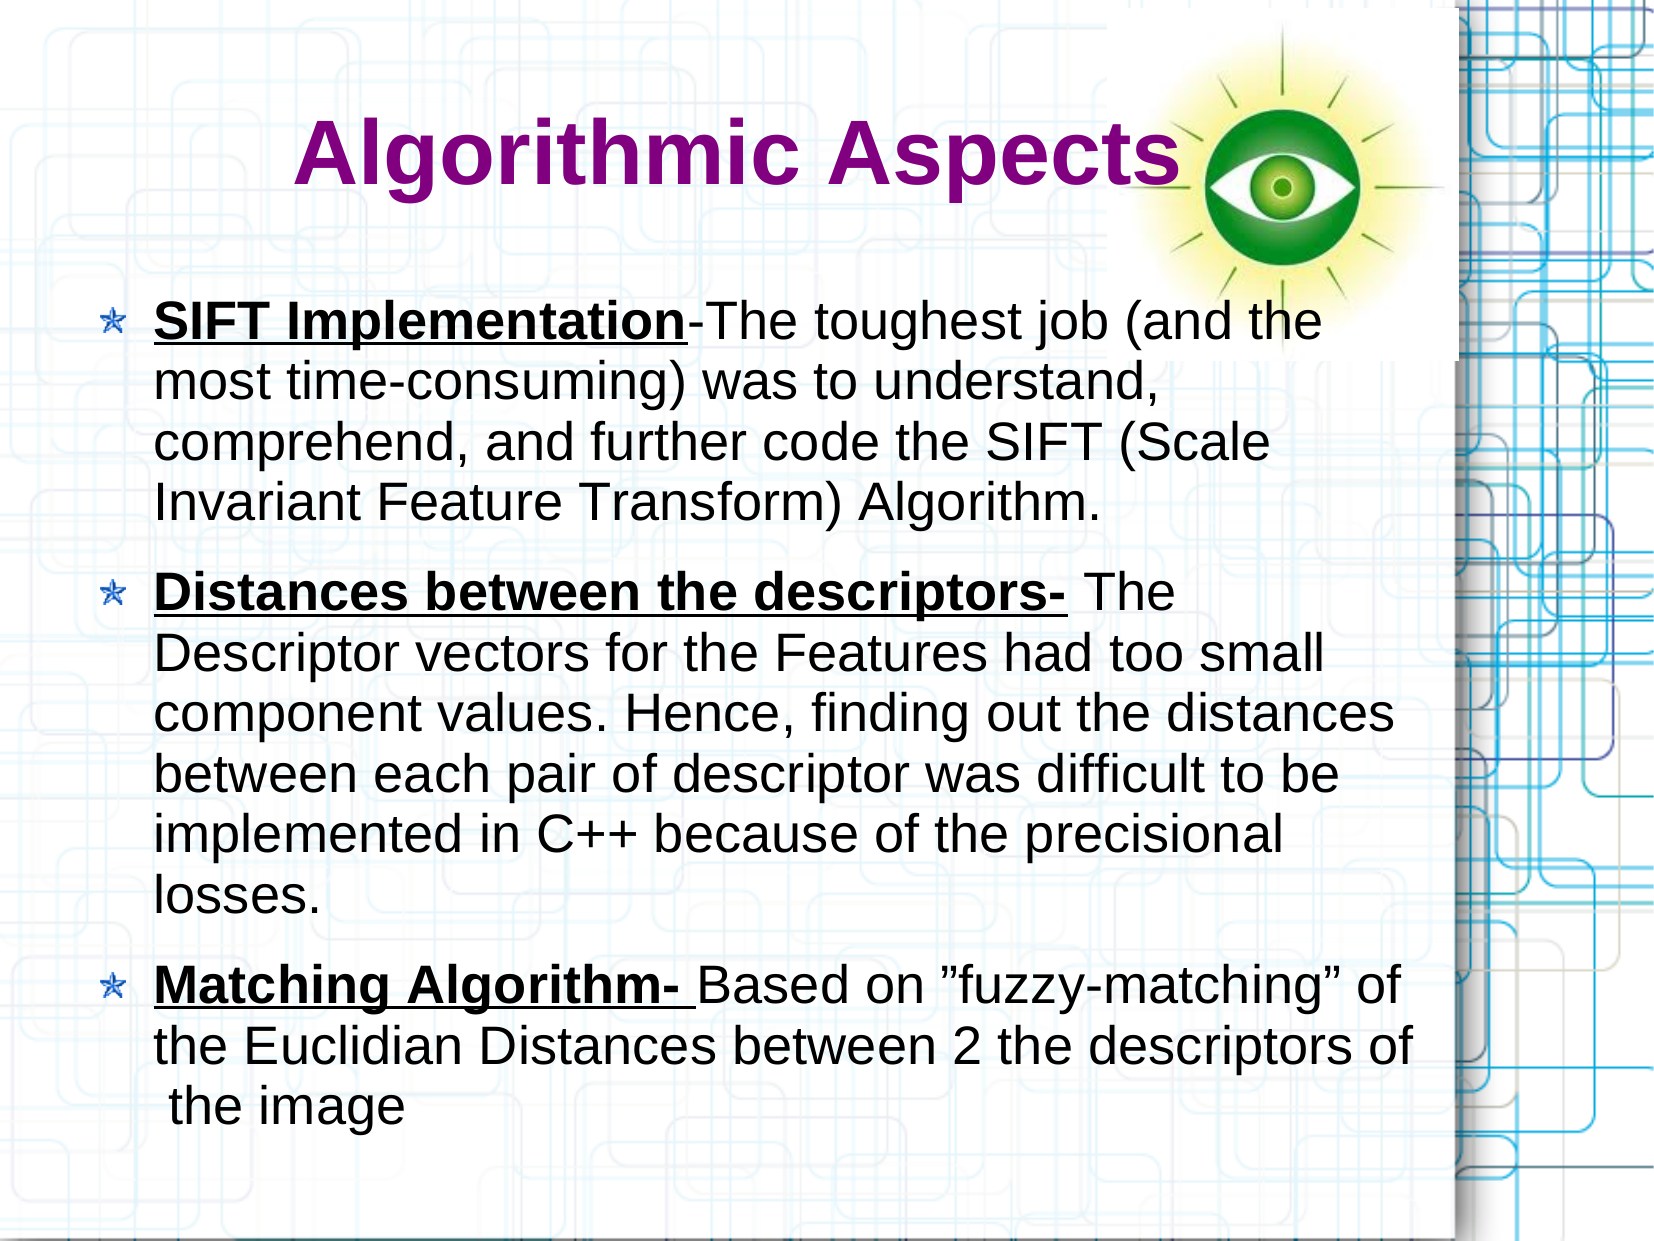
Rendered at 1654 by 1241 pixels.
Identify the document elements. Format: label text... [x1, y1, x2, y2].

picture [0, 0, 1654, 1241]
list SIFT Implementation-The toughest job (and the most time-consuming) was to understand, comprehend, and further code the SIFT (Scale Invariant Feature Transform) Algorithm. Distances between the descriptors- The Descriptor vectors for the Features had too small component values. Hence, finding out the distances between each pair of descriptor was difficult to be implemented in C++ because of the precisional losses. Matching Algorithm- Based on ”fuzzy-matching” of the Euclidian Distances between 2 the descriptors of the image [82, 290, 1418, 1137]
title Algorithmic Aspects [59, 49, 1418, 257]
